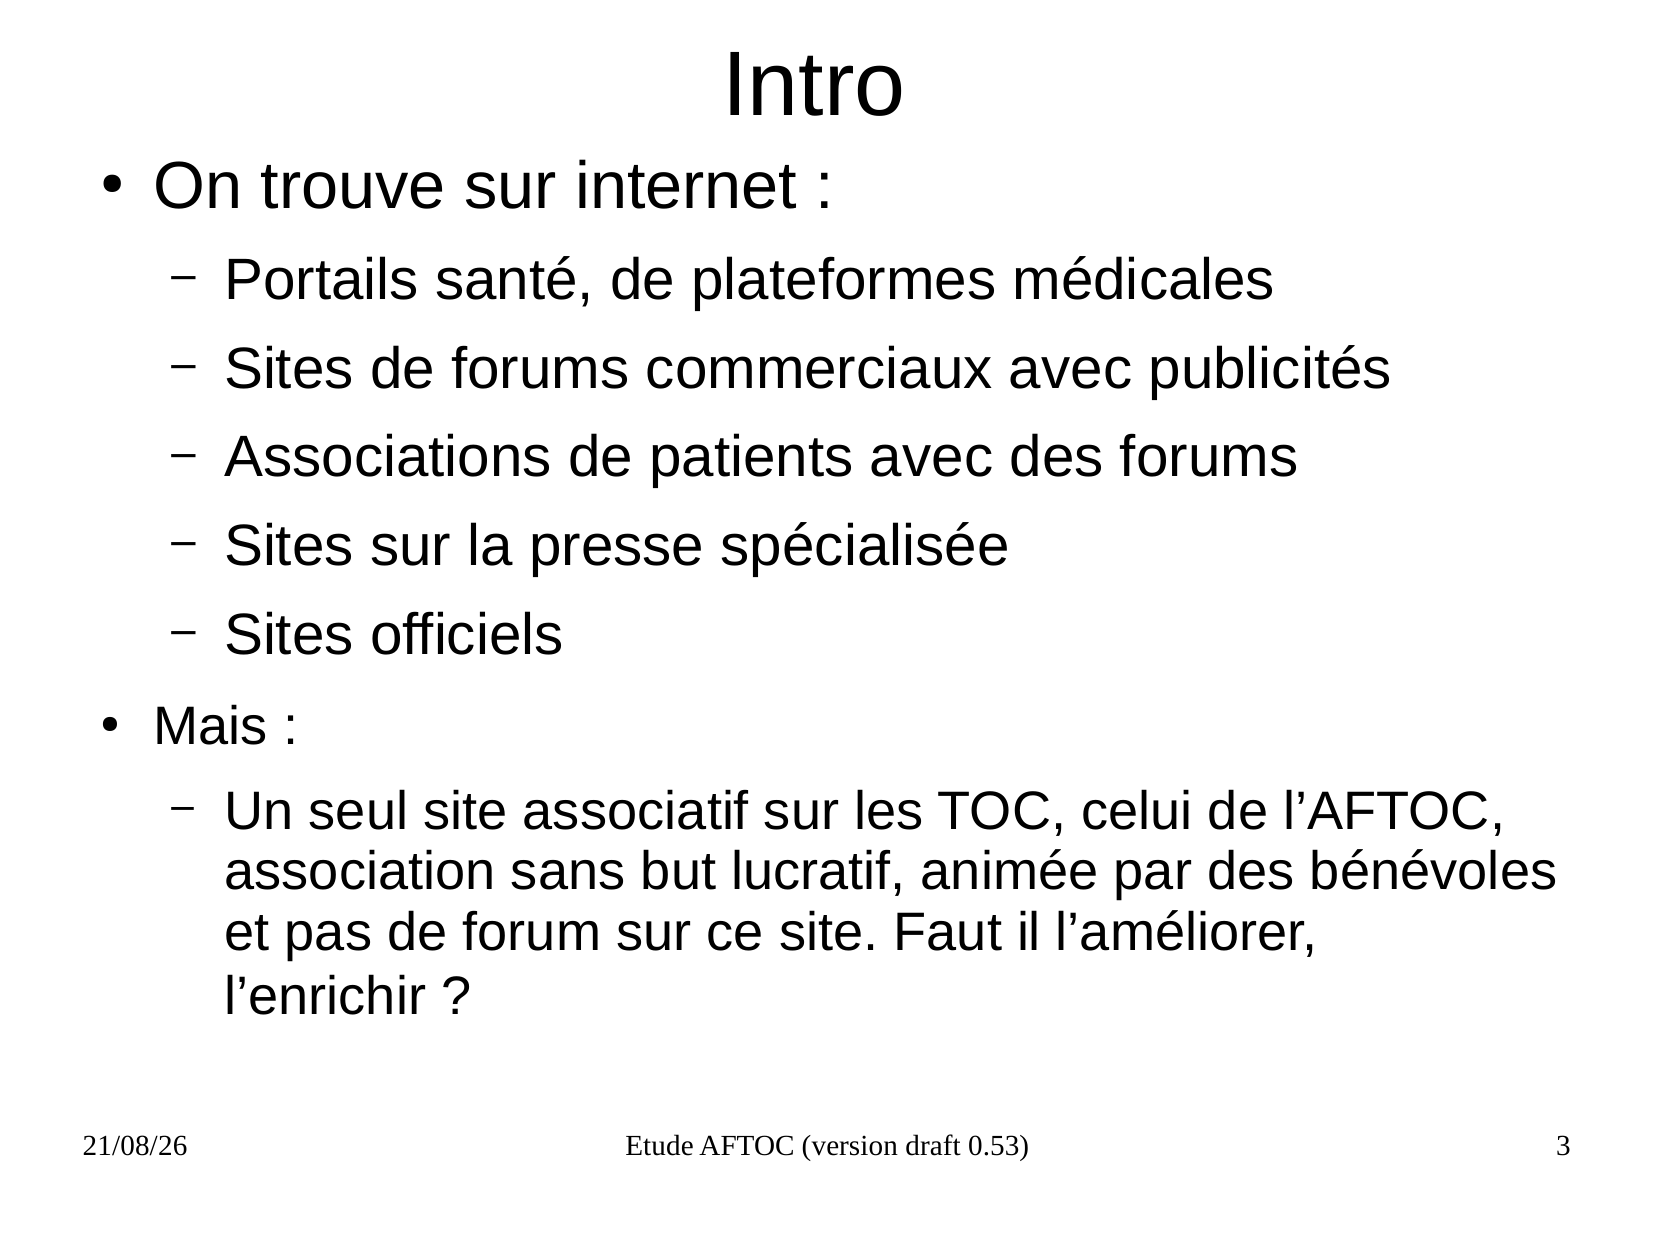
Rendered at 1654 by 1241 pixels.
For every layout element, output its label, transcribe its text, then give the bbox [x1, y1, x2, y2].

list On trouve sur internet : Portails santé, de plateformes médicales Sites de forums commerciaux avec publicités Associations de patients avec des forums Sites sur la presse spécialisée Sites officiels Mais : Un seul site associatif sur les TOC, celui de l’AFTOC, association sans but lucratif, animée par des bénévoles et pas de forum sur ce site. Faut il l’améliorer, l’enrichir ? [82, 148, 1571, 662]
title Intro [82, 32, 1571, 136]
